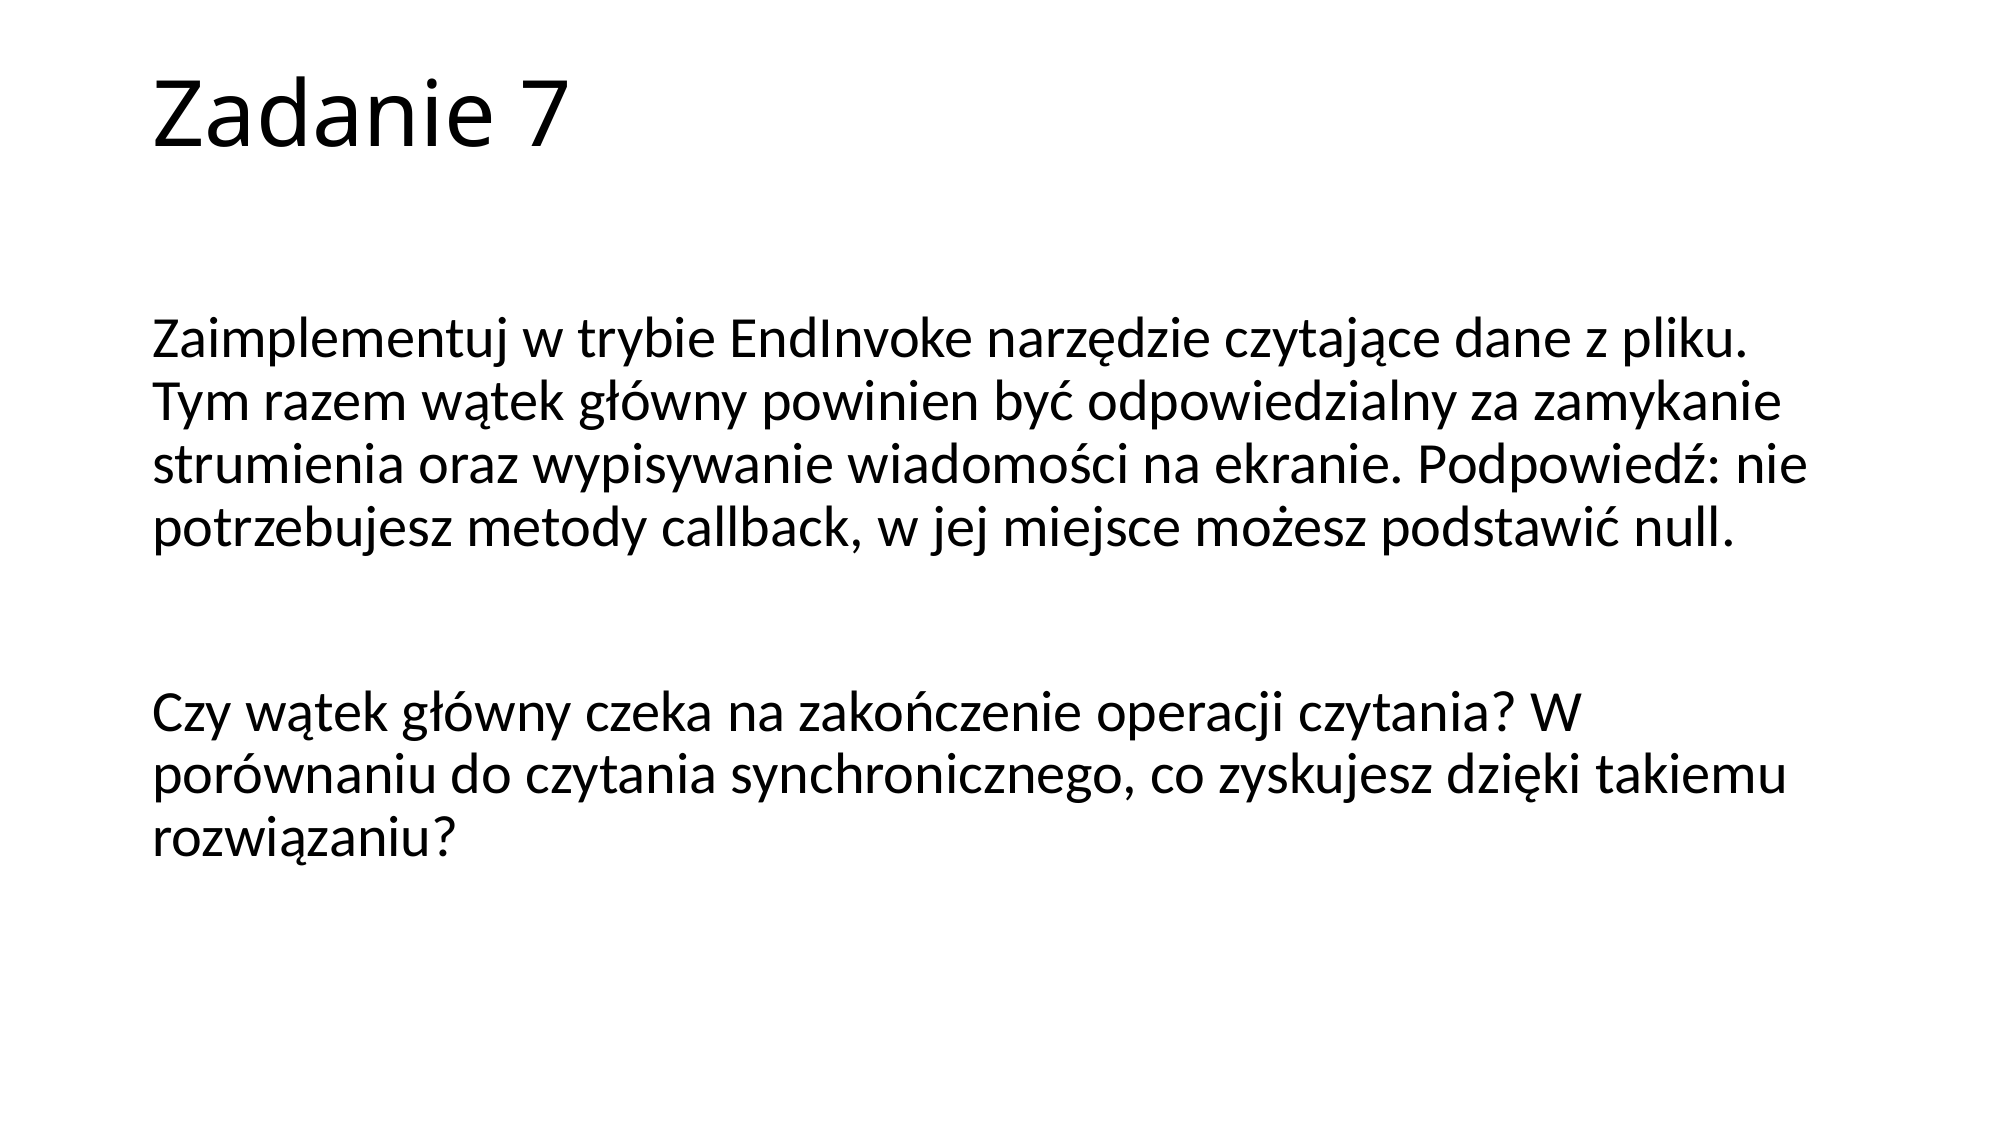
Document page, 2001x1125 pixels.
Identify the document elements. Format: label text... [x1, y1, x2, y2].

title Zadanie 7 [137, 59, 1863, 278]
list Zaimplementuj w trybie EndInvoke narzędzie czytające dane z pliku. Tym razem wątek główny powinien być odpowiedzialny za zamykanie strumienia oraz wypisywanie wiadomości na ekranie. Podpowiedź: nie potrzebujesz metody callback, w jej miejsce możesz podstawić null. Czy wątek główny czeka na zakończenie operacji czytania? W porównaniu do czytania synchronicznego, co zyskujesz dzięki takiemu rozwiązaniu? [137, 299, 1863, 1014]
